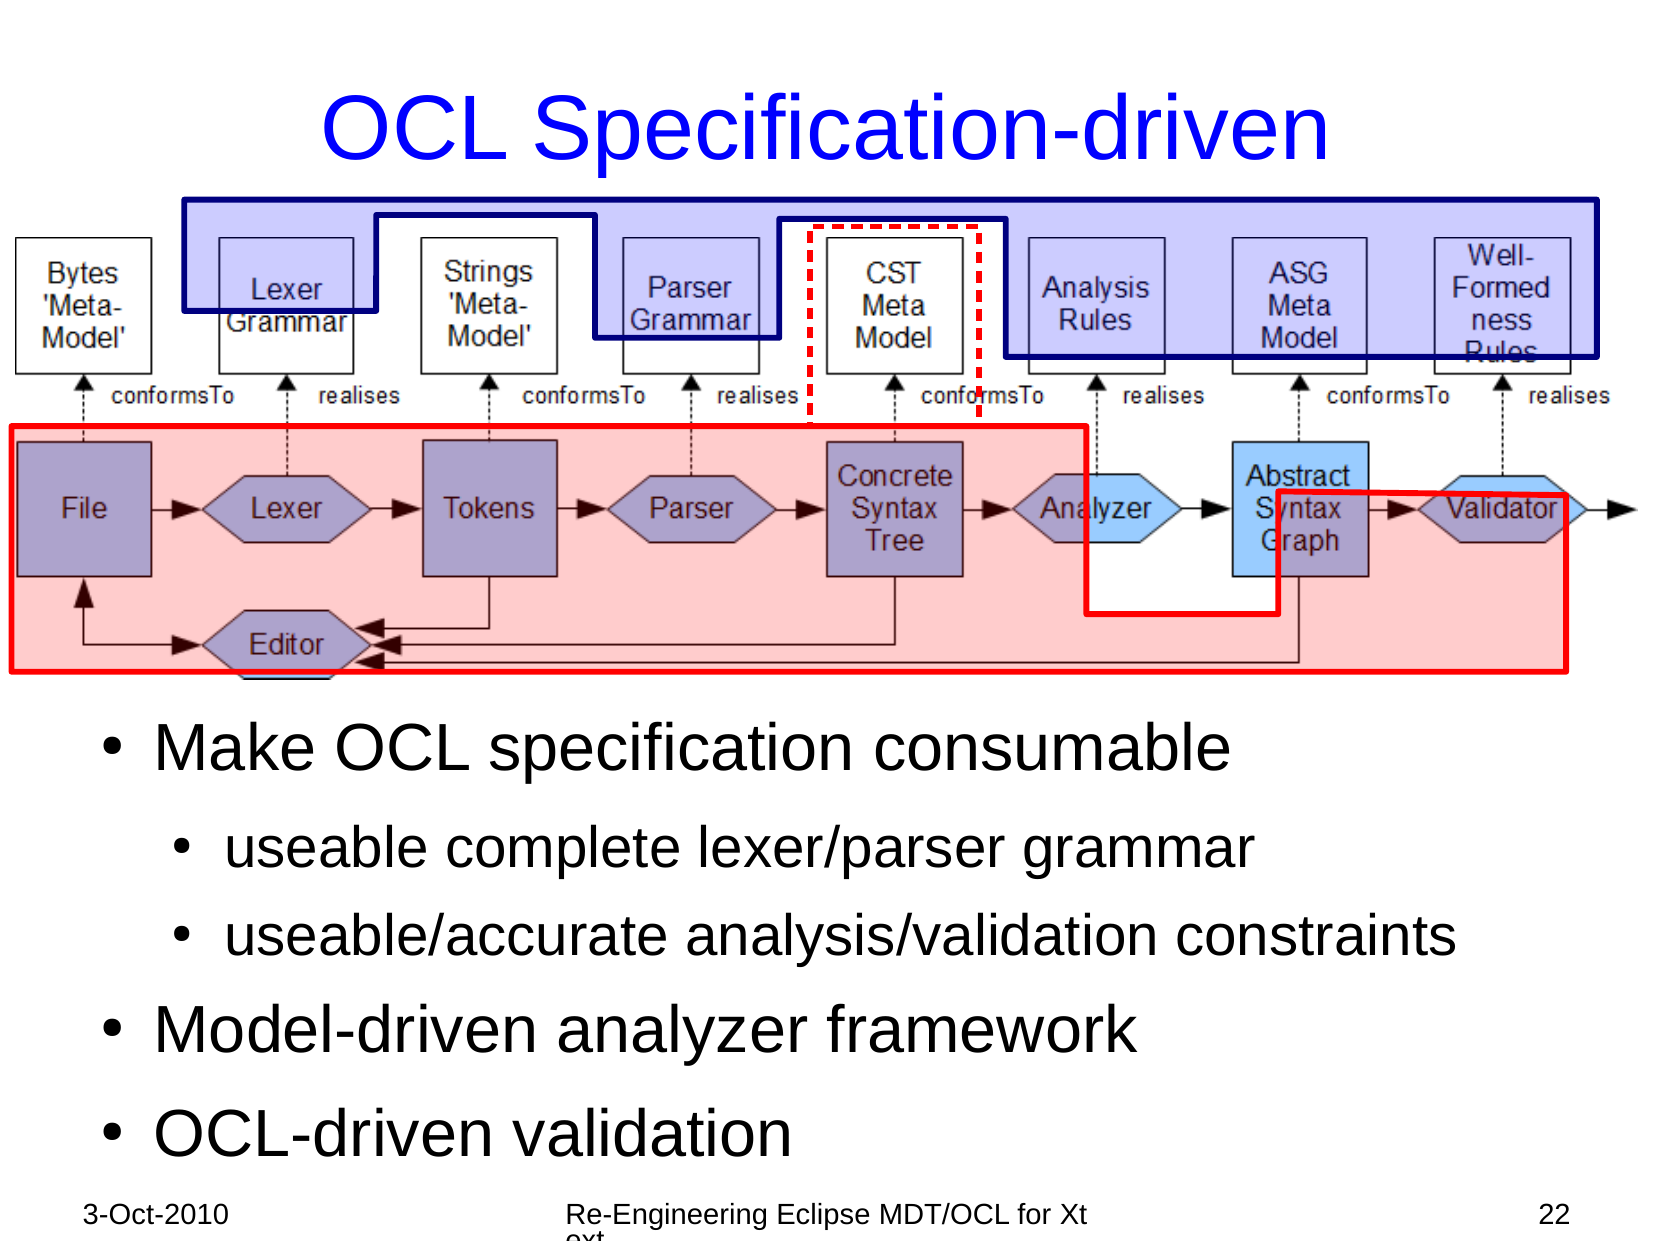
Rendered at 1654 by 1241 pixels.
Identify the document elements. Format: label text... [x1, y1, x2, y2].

picture [15, 237, 1638, 680]
text_box [184, 199, 1597, 357]
picture [15, 237, 809, 426]
text_box [11, 226, 1567, 672]
title OCL Specification-driven [82, 56, 1571, 200]
list Make OCL specification consumable useable complete lexer/parser grammar useable/accurate analysis/validation constraints Model-driven analyzer framework OCL-driven validation [82, 710, 1571, 1241]
